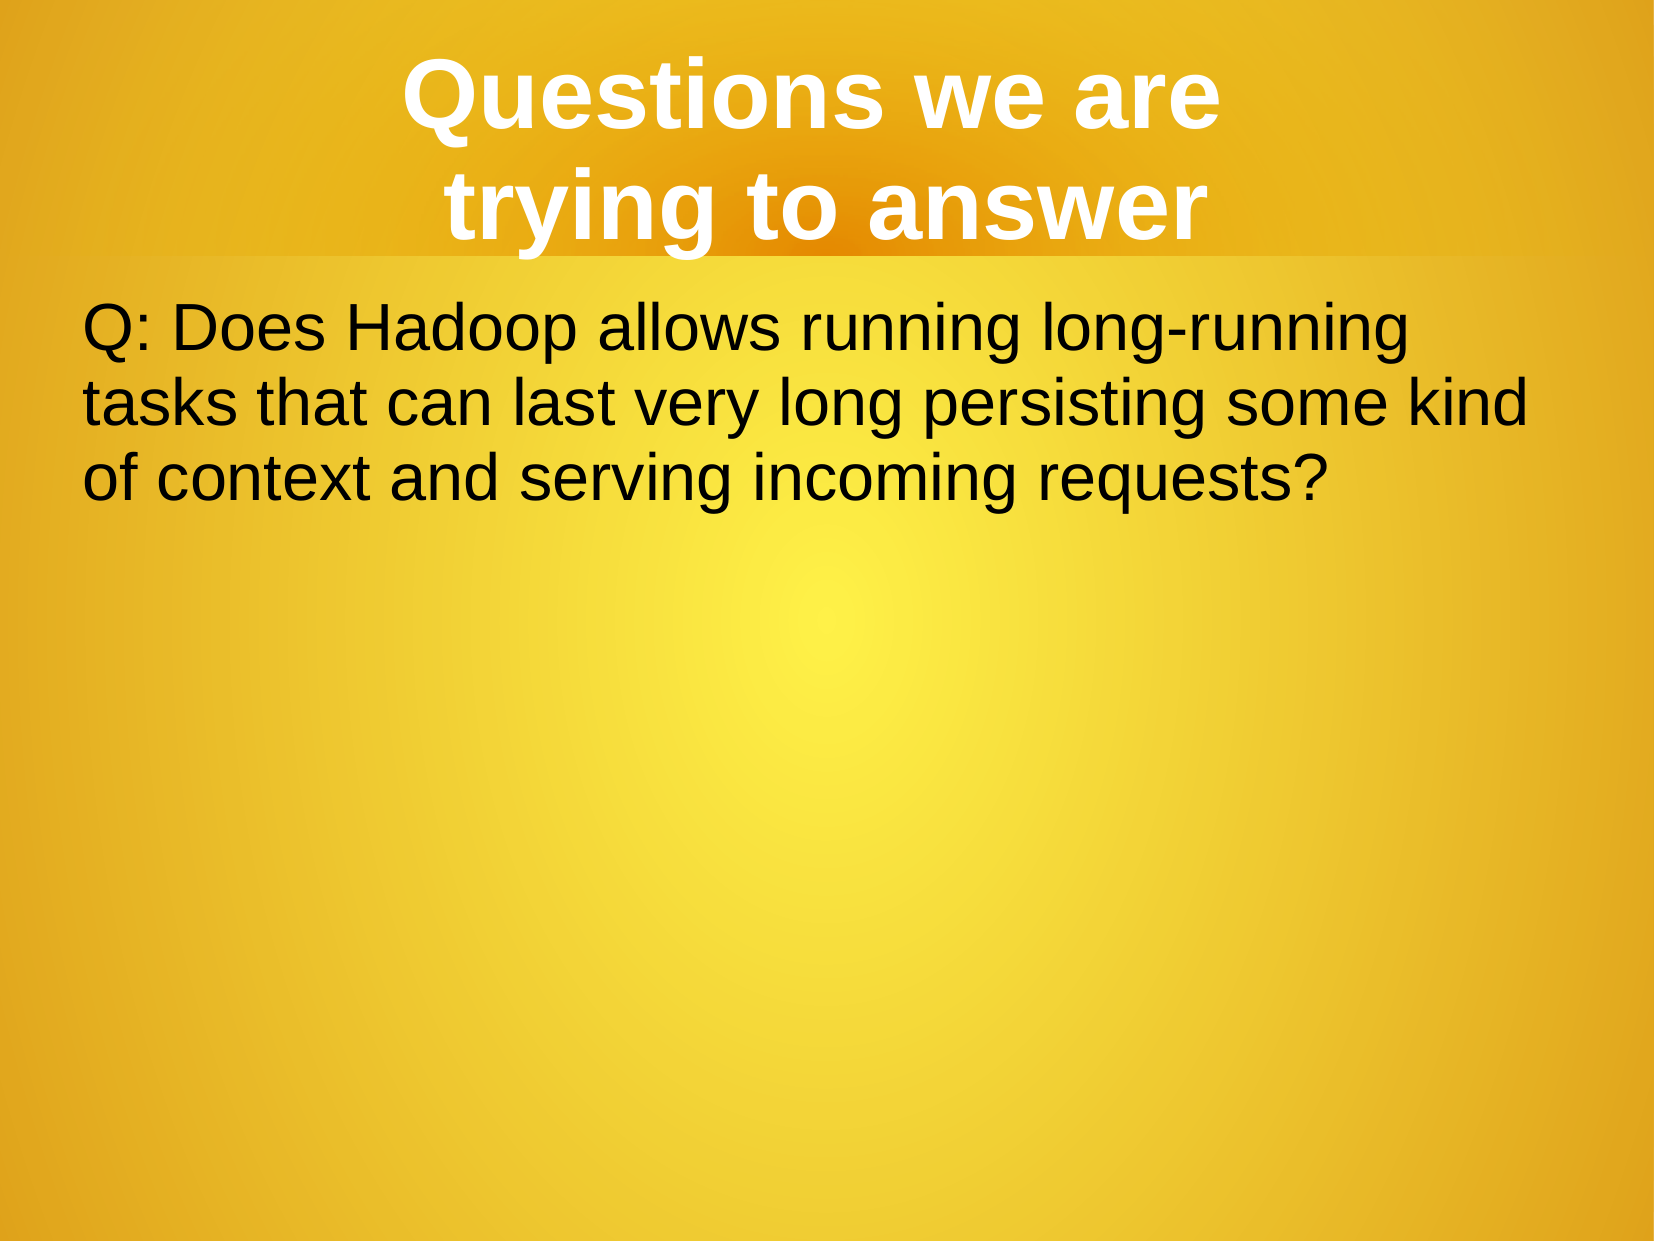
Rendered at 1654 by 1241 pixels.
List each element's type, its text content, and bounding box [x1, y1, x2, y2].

title Questions we are trying to answer [82, 38, 1571, 261]
subtitle Q: Does Hadoop allows running long-running tasks that can last very long persisting some kind of context and serving incoming requests? [82, 290, 1571, 1010]
